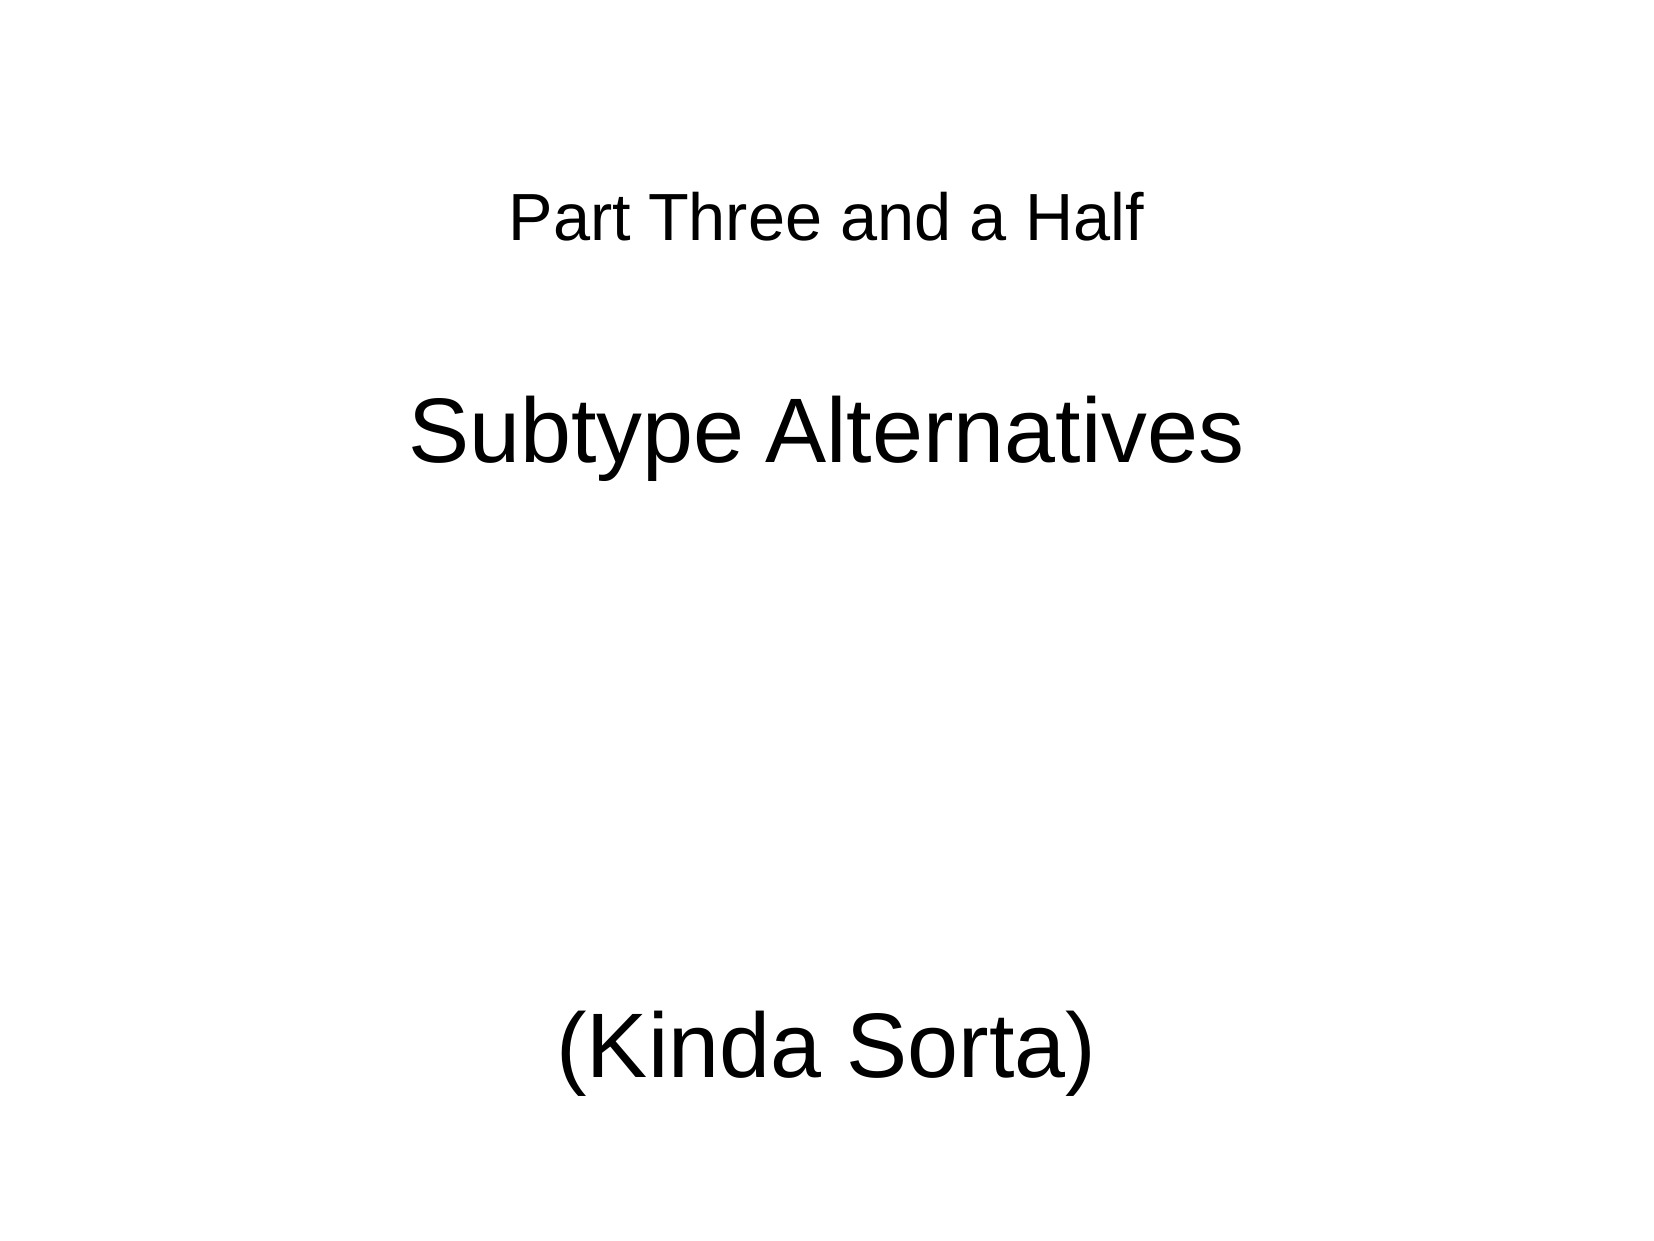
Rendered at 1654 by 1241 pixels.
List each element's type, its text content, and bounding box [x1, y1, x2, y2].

title Subtype Alternatives (Kinda Sorta) [82, 365, 1571, 1111]
subtitle Part Three and a Half [82, 135, 1571, 301]
